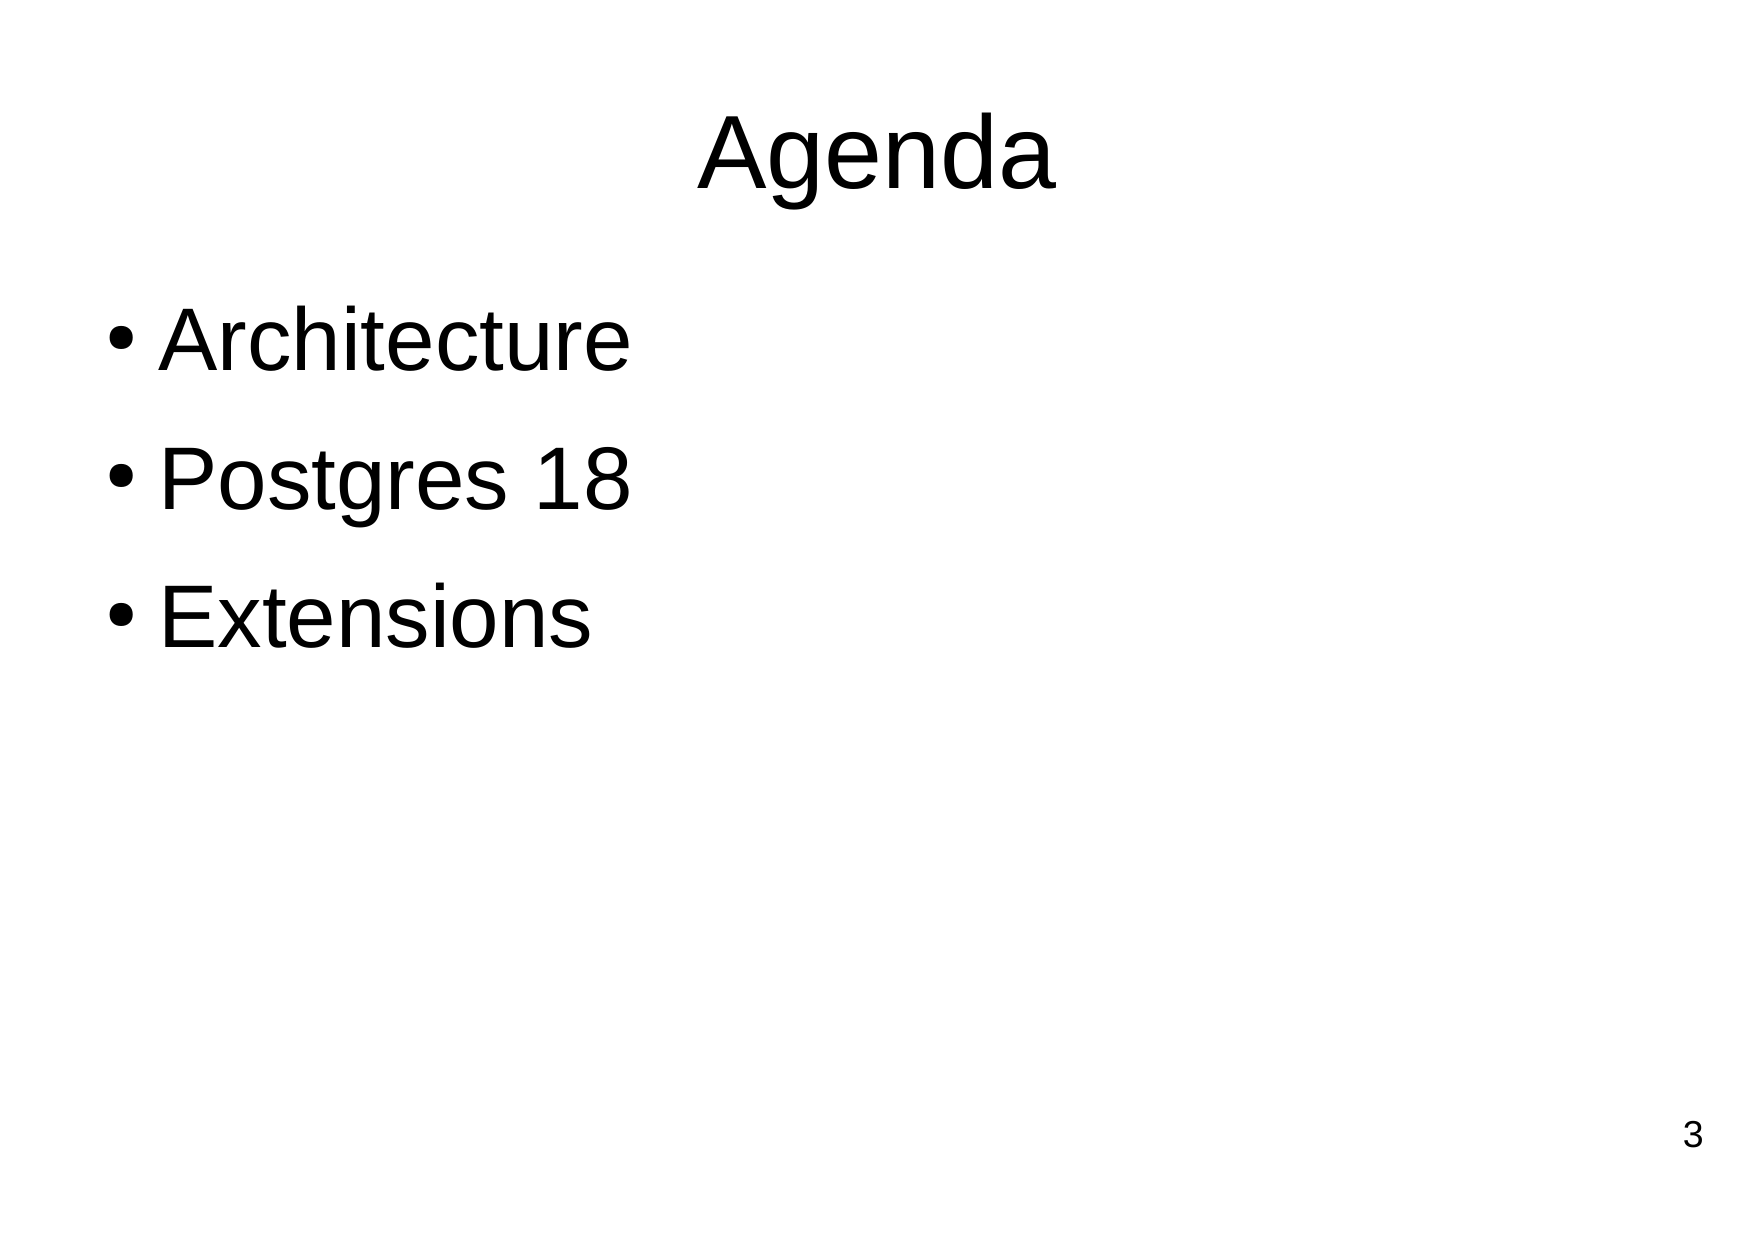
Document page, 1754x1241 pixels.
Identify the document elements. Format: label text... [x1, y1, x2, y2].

text_box <number> [1447, 1106, 1719, 1201]
title Agenda [87, 49, 1667, 257]
list Architecture Postgres 18 Extensions [87, 290, 1667, 1010]
